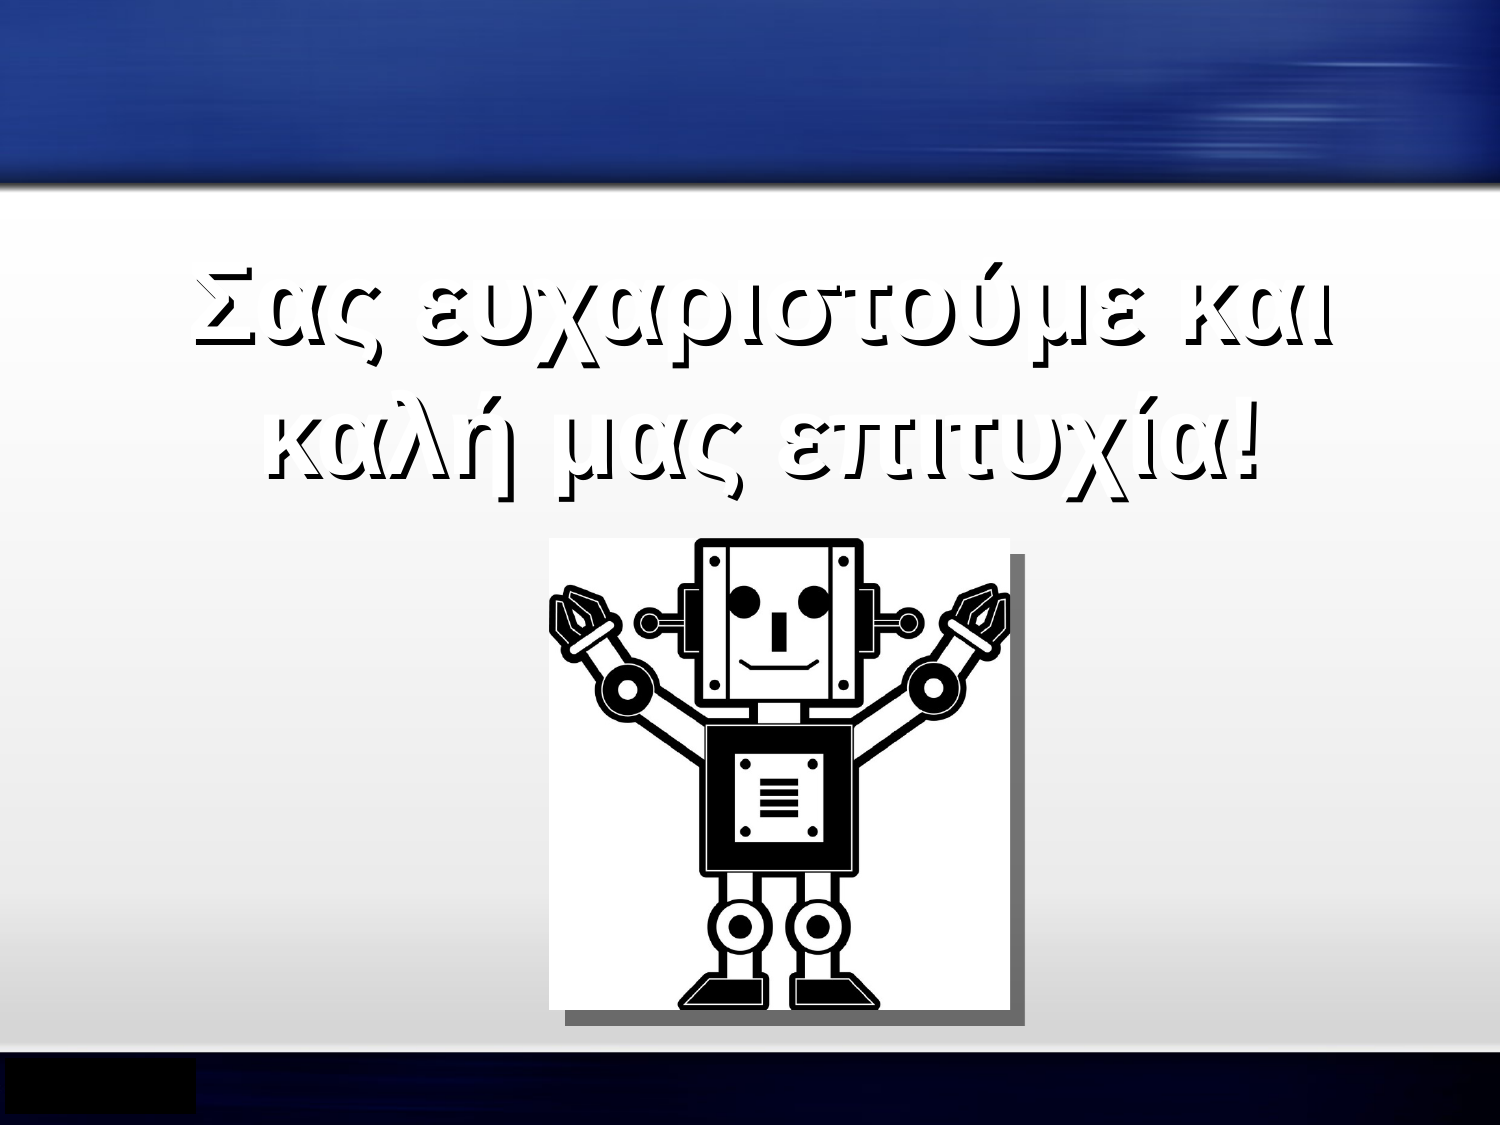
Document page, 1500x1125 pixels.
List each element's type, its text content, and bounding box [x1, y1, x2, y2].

picture [549, 538, 1011, 1010]
text_box [6, 1059, 195, 1113]
text_box Σας ευχαριστούμε και καλή μας επιτυχία! [53, 220, 1468, 505]
